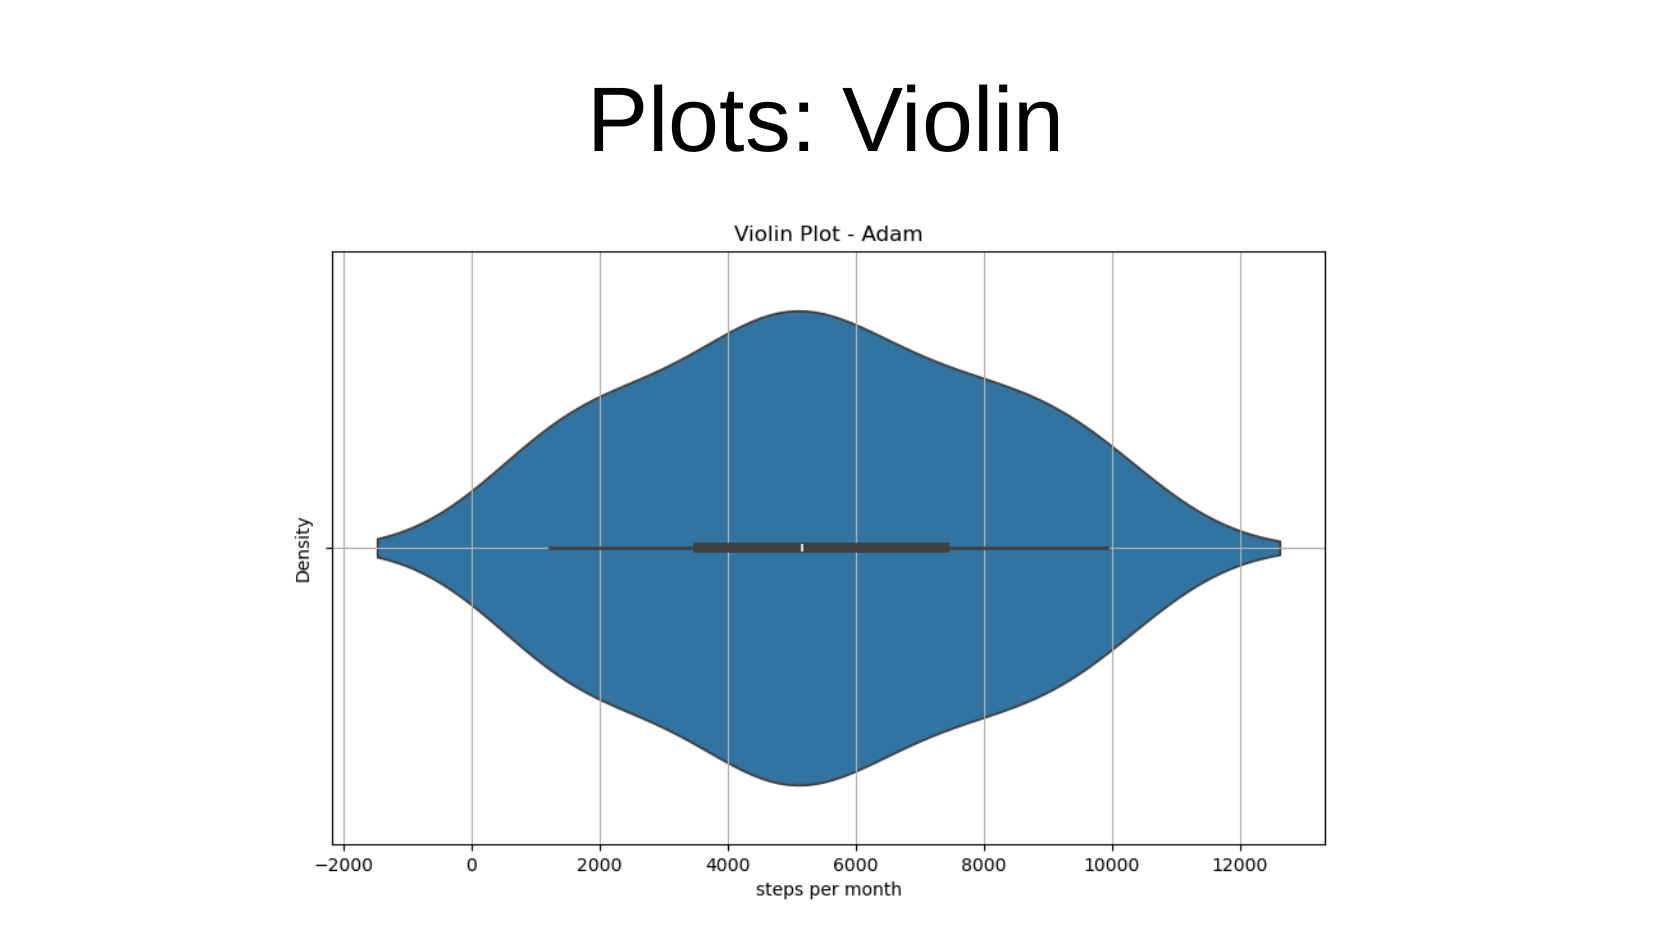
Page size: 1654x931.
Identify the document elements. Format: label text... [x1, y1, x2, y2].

picture [284, 192, 1369, 905]
title Plots: Violin [82, 37, 1571, 193]
